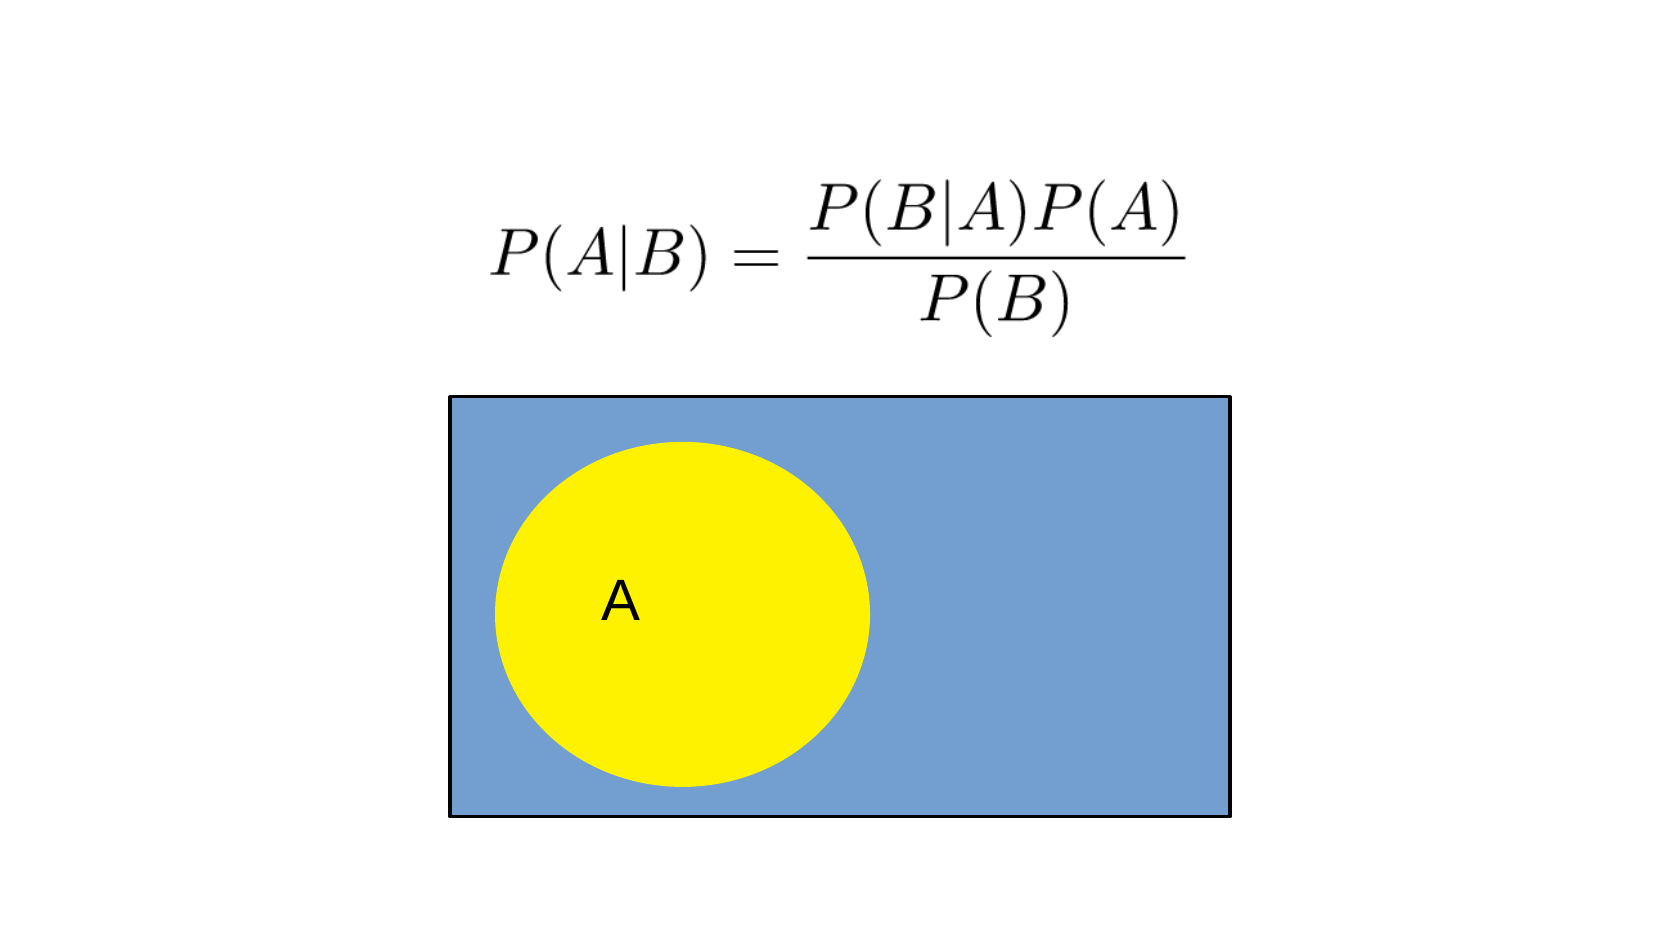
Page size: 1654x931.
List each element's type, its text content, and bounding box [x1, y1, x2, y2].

text_box [450, 396, 1231, 817]
text_box A [586, 560, 811, 631]
picture [480, 156, 1231, 363]
